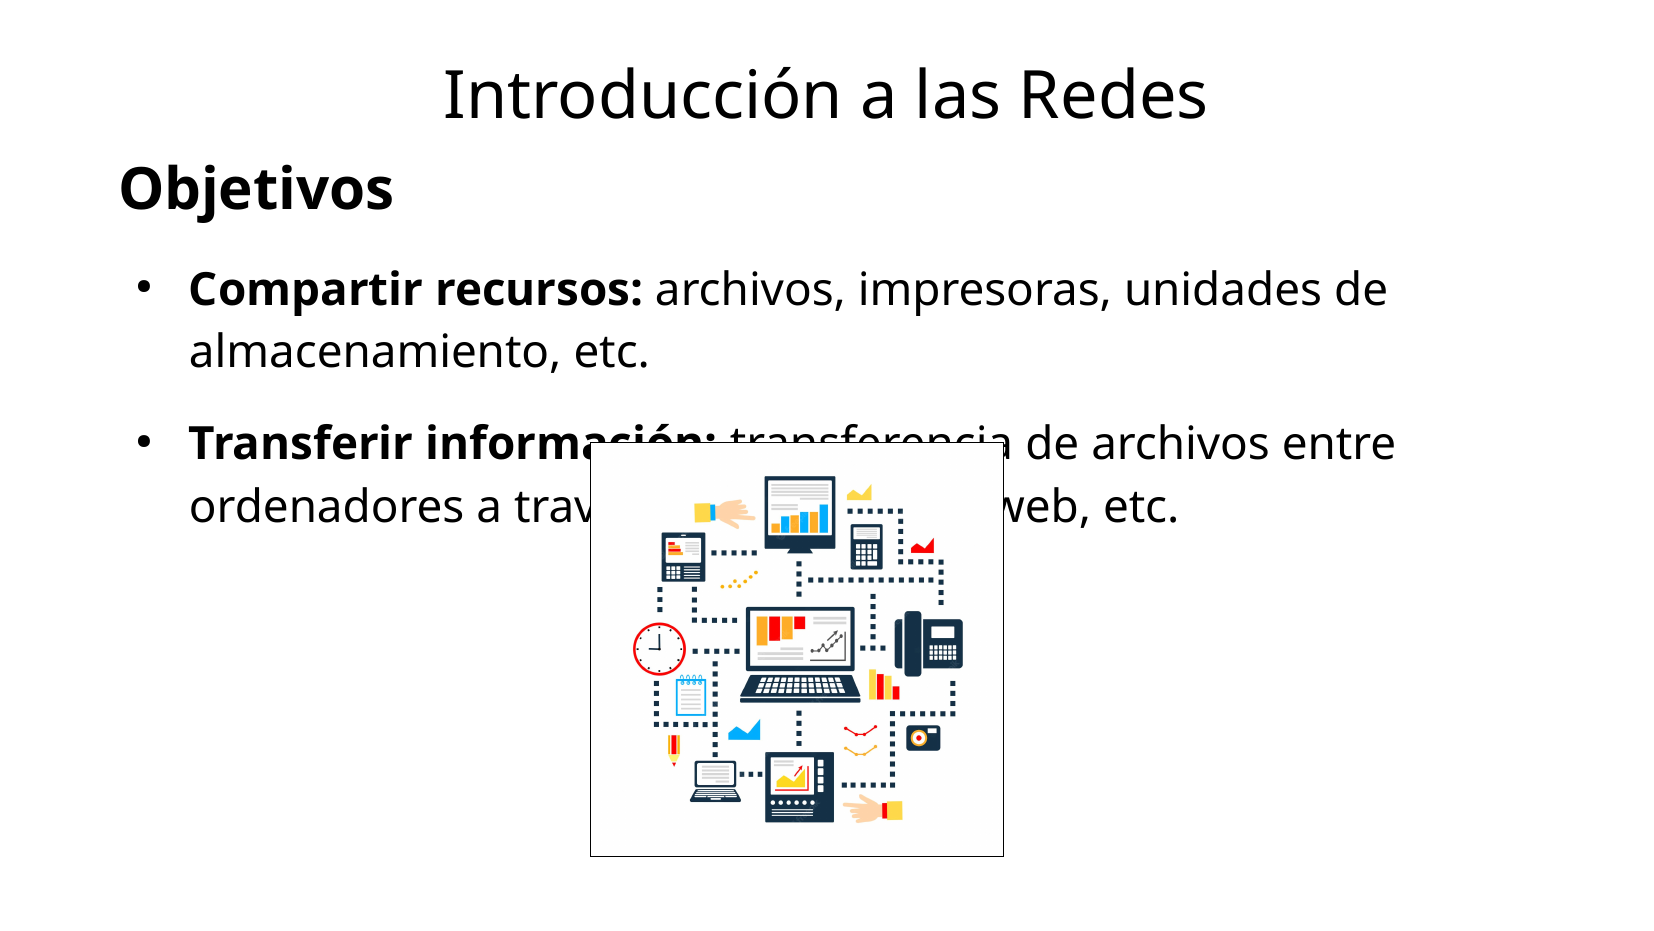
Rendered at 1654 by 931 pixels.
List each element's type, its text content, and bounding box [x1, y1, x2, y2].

picture [590, 442, 1004, 857]
list Objetivos Compartir recursos: archivos, impresoras, unidades de almacenamiento, etc. Transferir información: transferencia de archivos entre ordenadores a través de email, sitios web, etc. [59, 147, 1595, 886]
title Introducción a las Redes [82, 37, 1571, 147]
